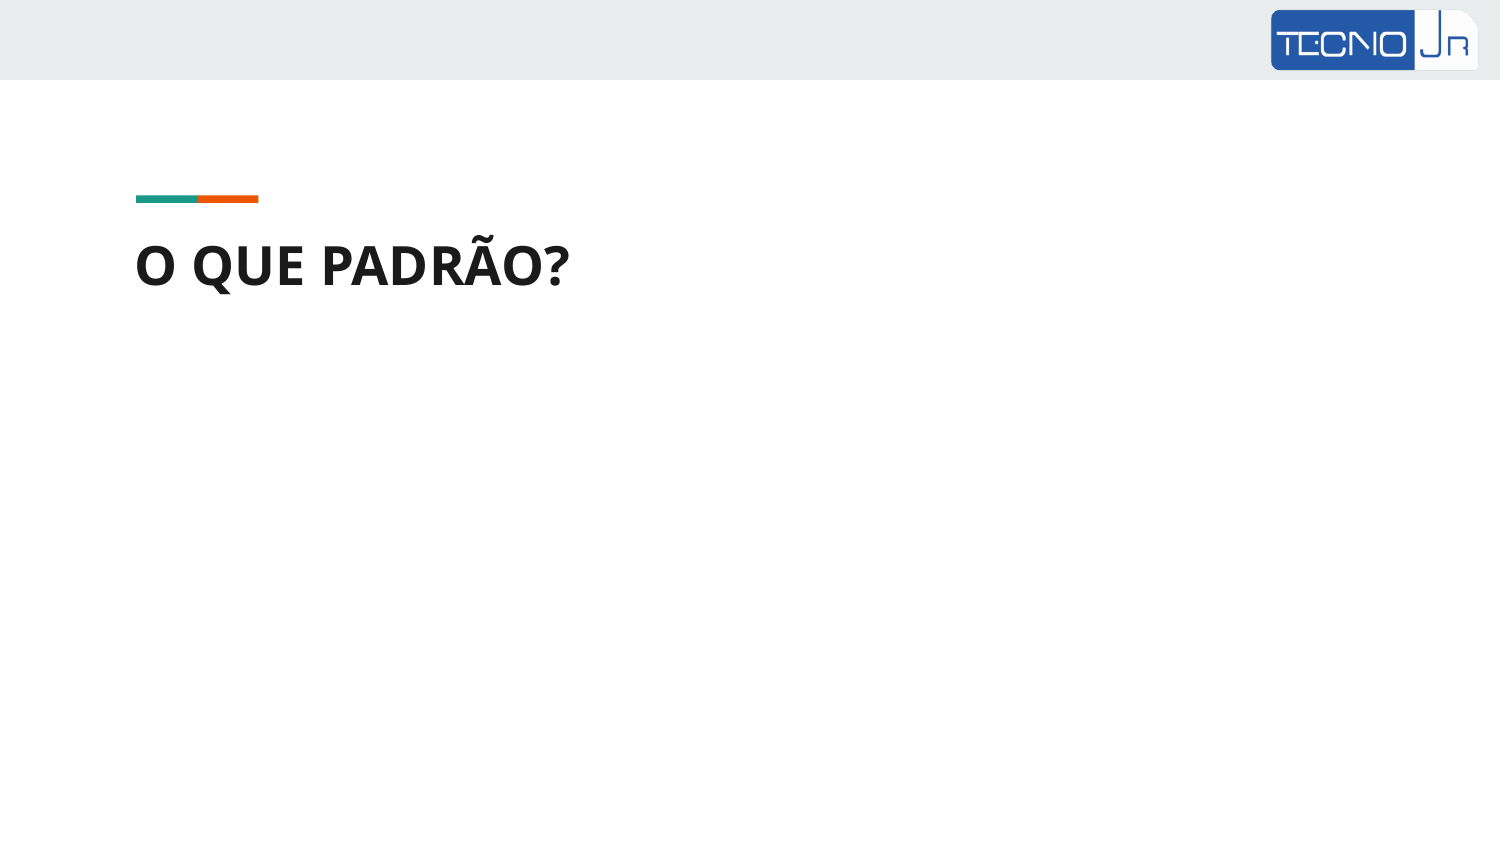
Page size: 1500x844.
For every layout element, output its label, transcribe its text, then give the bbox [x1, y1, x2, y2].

picture [1227, 0, 1500, 125]
title O QUE PADRÃO? [119, 216, 1381, 305]
